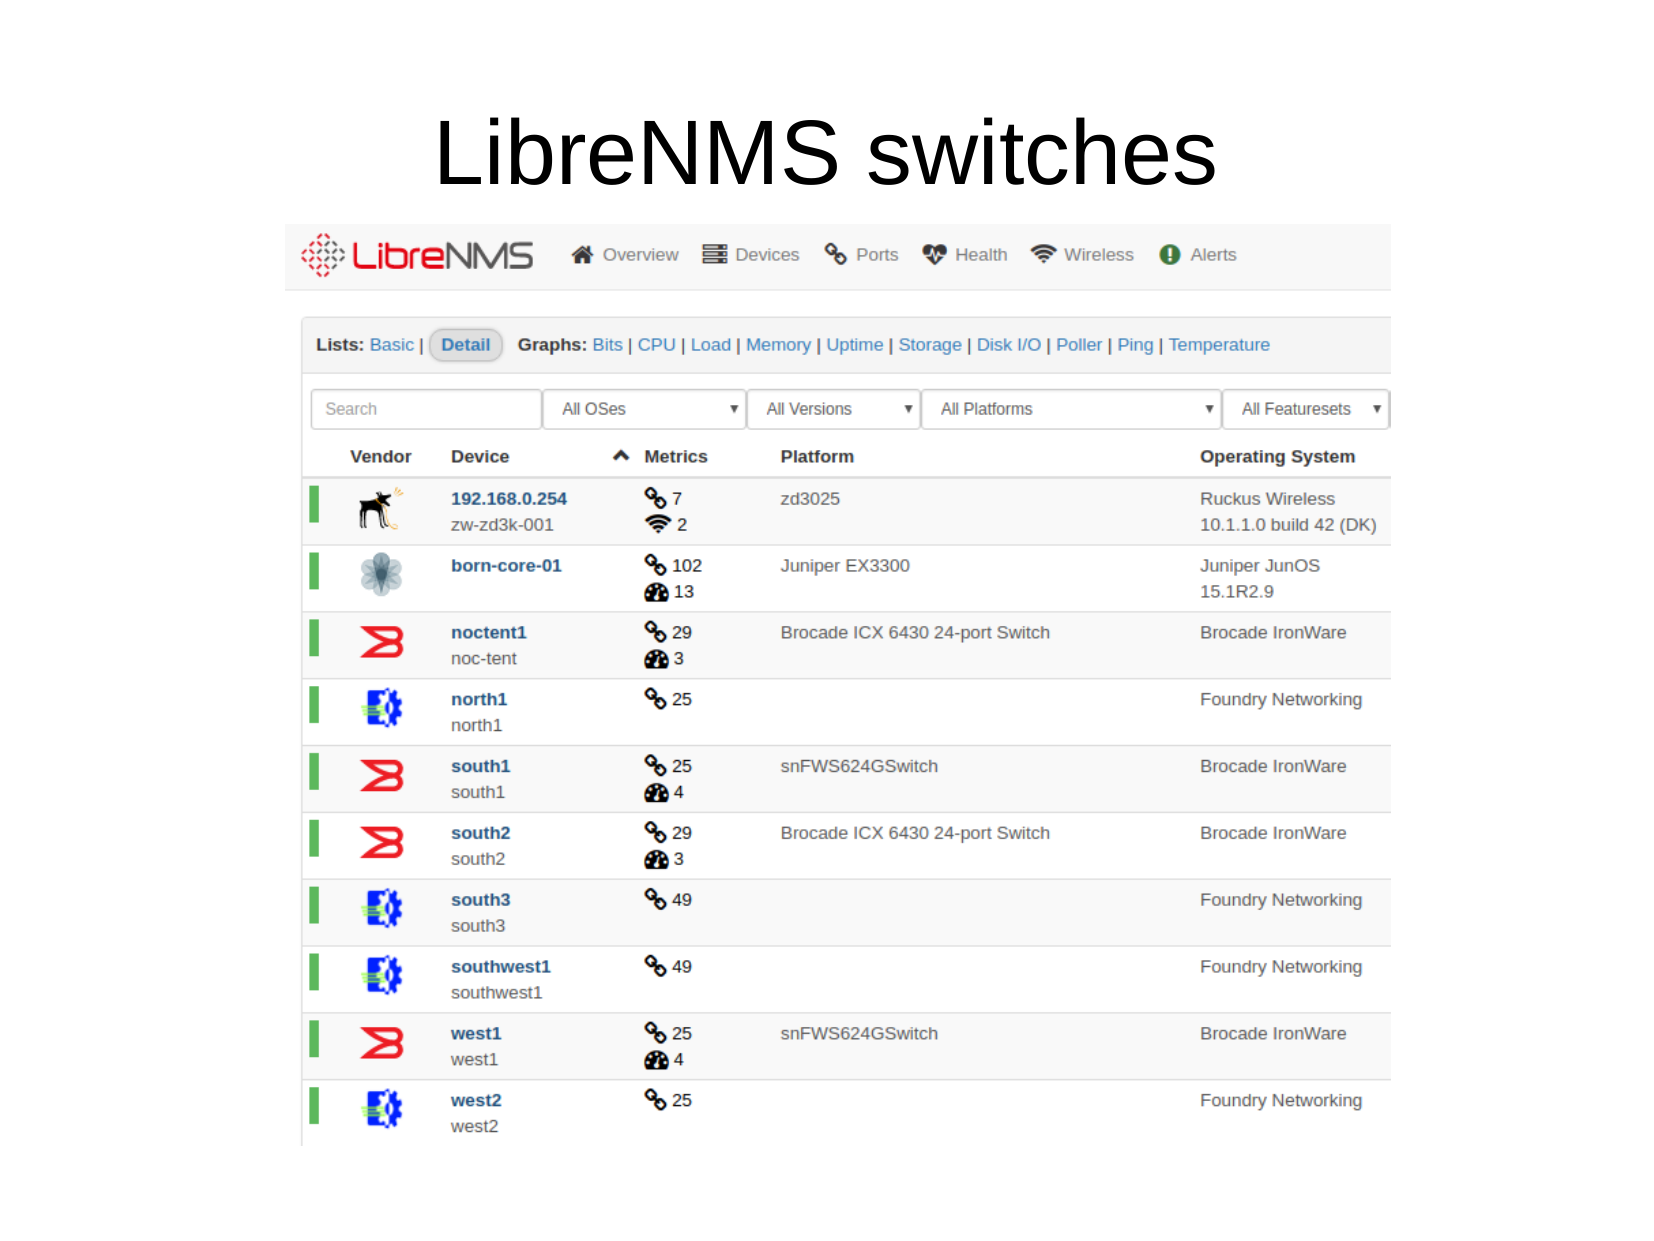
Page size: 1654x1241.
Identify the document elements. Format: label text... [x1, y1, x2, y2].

picture [285, 224, 1391, 1146]
title LibreNMS switches [82, 49, 1571, 257]
